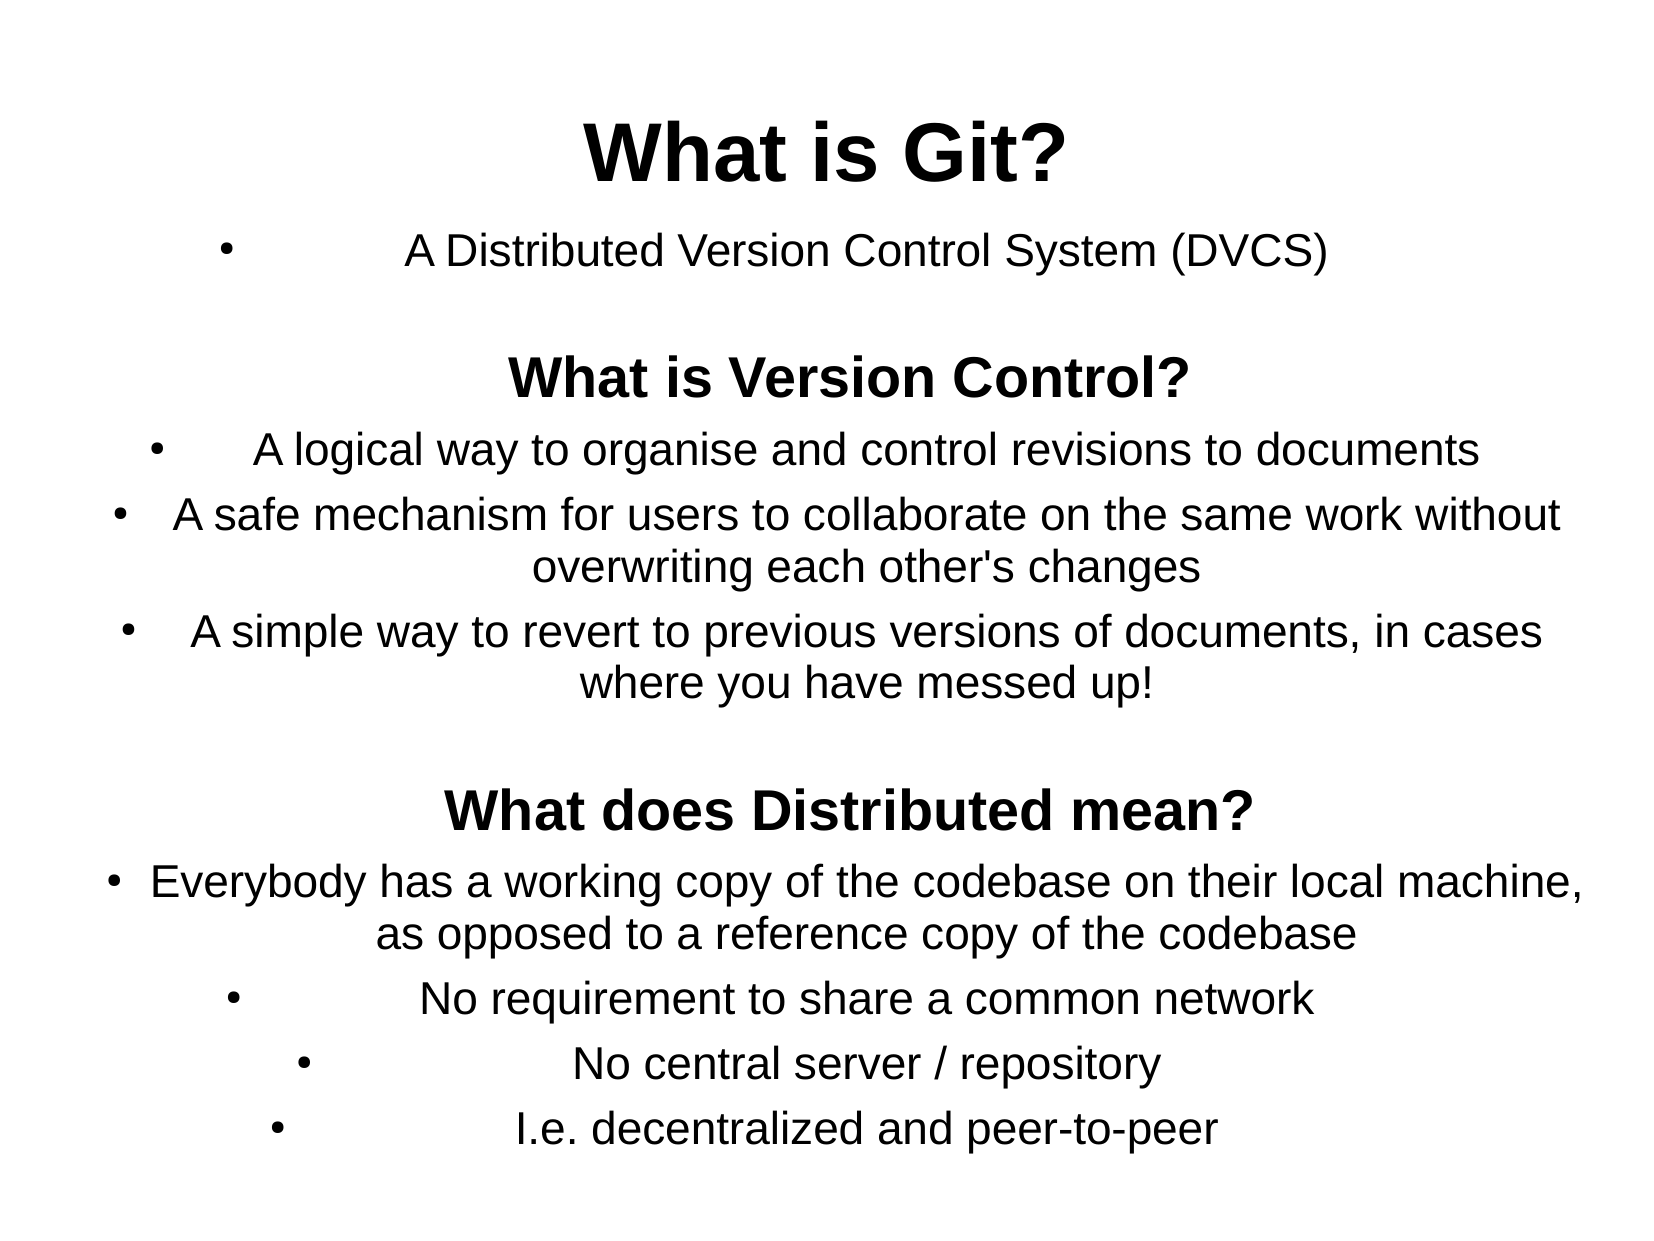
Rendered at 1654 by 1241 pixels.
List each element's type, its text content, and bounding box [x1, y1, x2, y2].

list A Distributed Version Control System (DVCS) What is Version Control? A logical way to organise and control revisions to documents A safe mechanism for users to collaborate on the same work without overwriting each other's changes A simple way to revert to previous versions of documents, in cases where you have messed up! What does Distributed mean? Everybody has a working copy of the codebase on their local machine, as opposed to a reference copy of the codebase No requirement to share a common network No central server / repository I.e. decentralized and peer-to-peer [106, 224, 1595, 1170]
title What is Git? [82, 49, 1571, 257]
